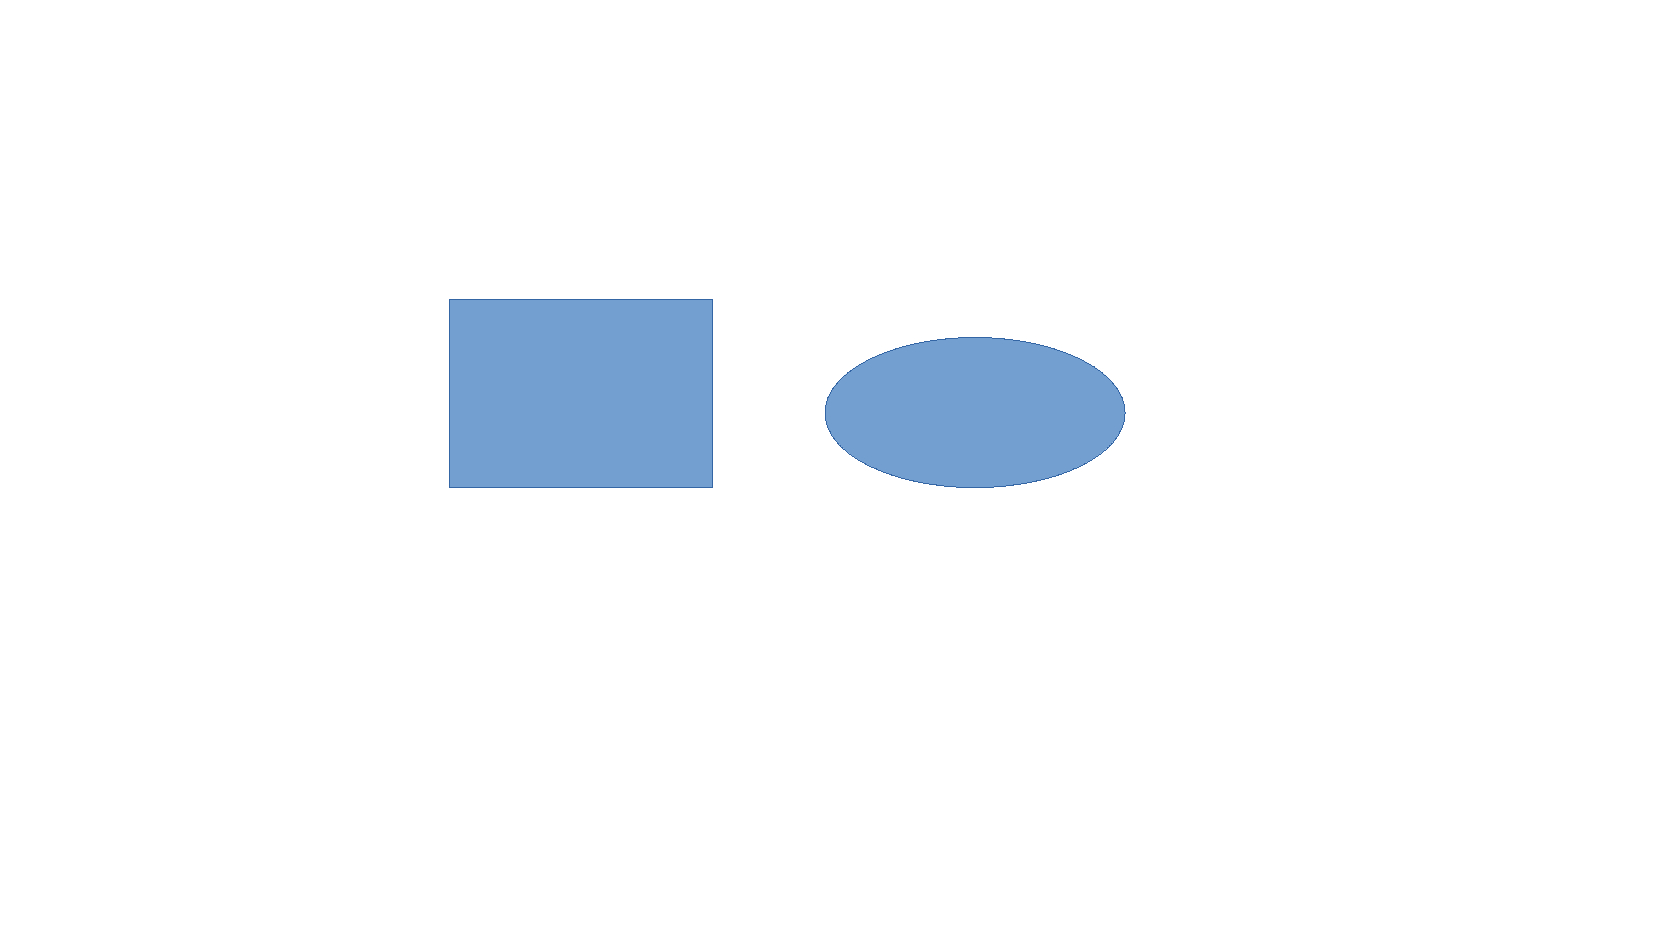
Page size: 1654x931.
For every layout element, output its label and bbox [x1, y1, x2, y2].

text_box [449, 299, 713, 488]
text_box [825, 337, 1126, 488]
